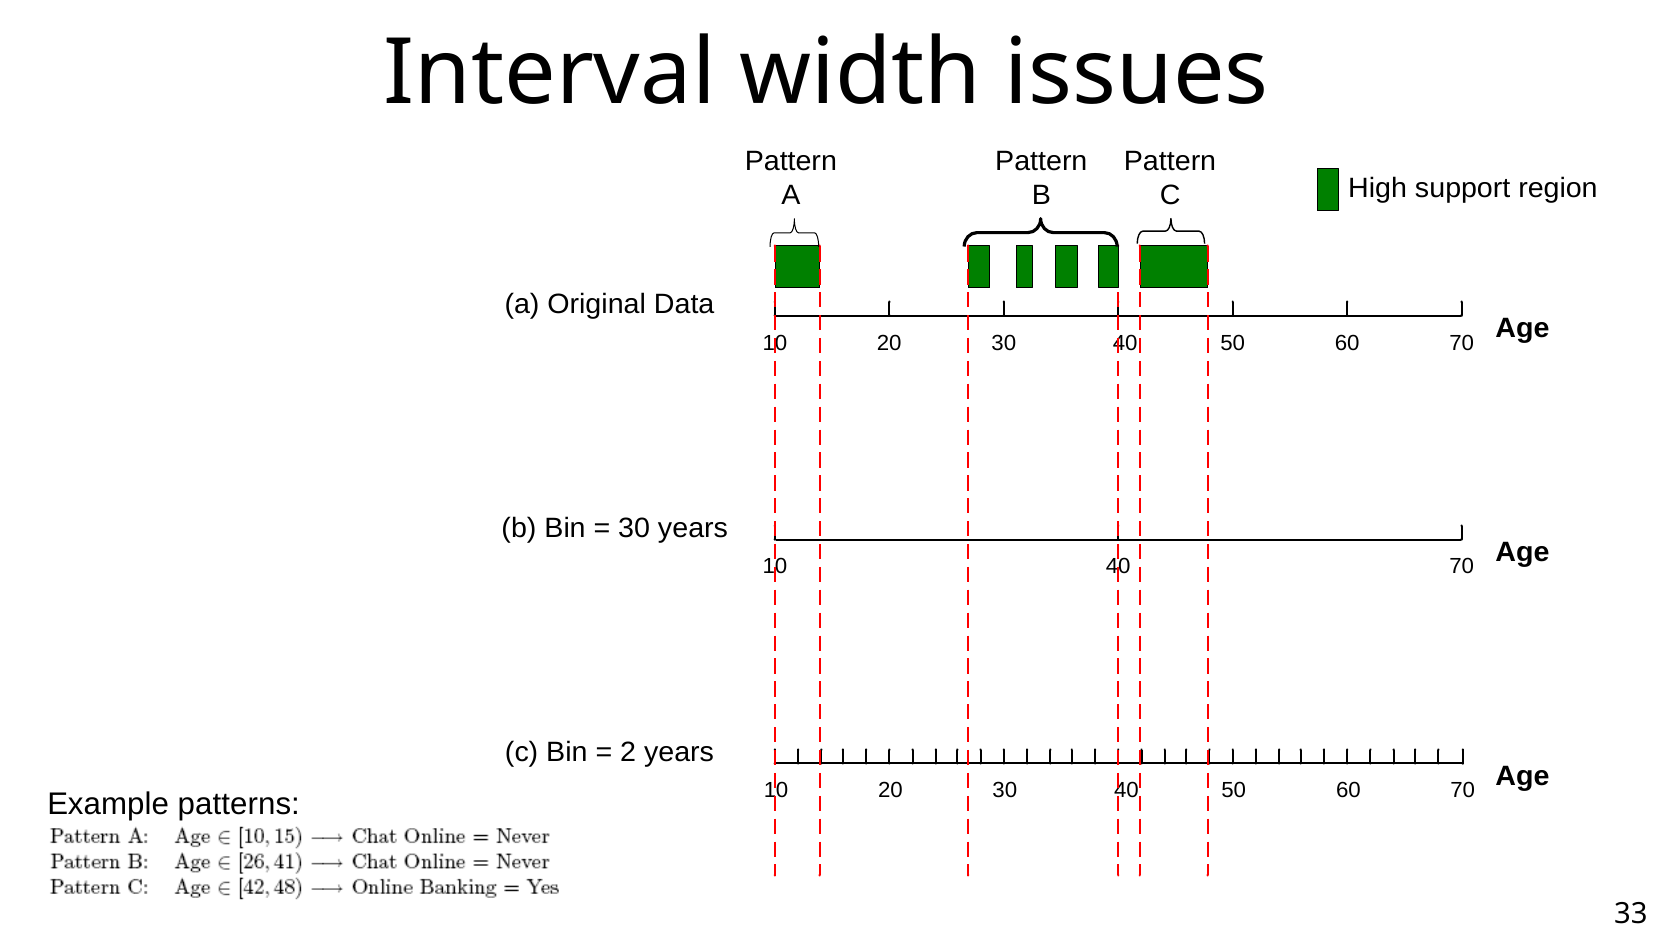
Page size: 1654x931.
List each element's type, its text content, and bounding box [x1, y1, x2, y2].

chart [499, 139, 1600, 879]
title Interval width issues [82, 1, 1571, 136]
text_box Example patterns: [32, 778, 469, 836]
picture [33, 819, 592, 910]
